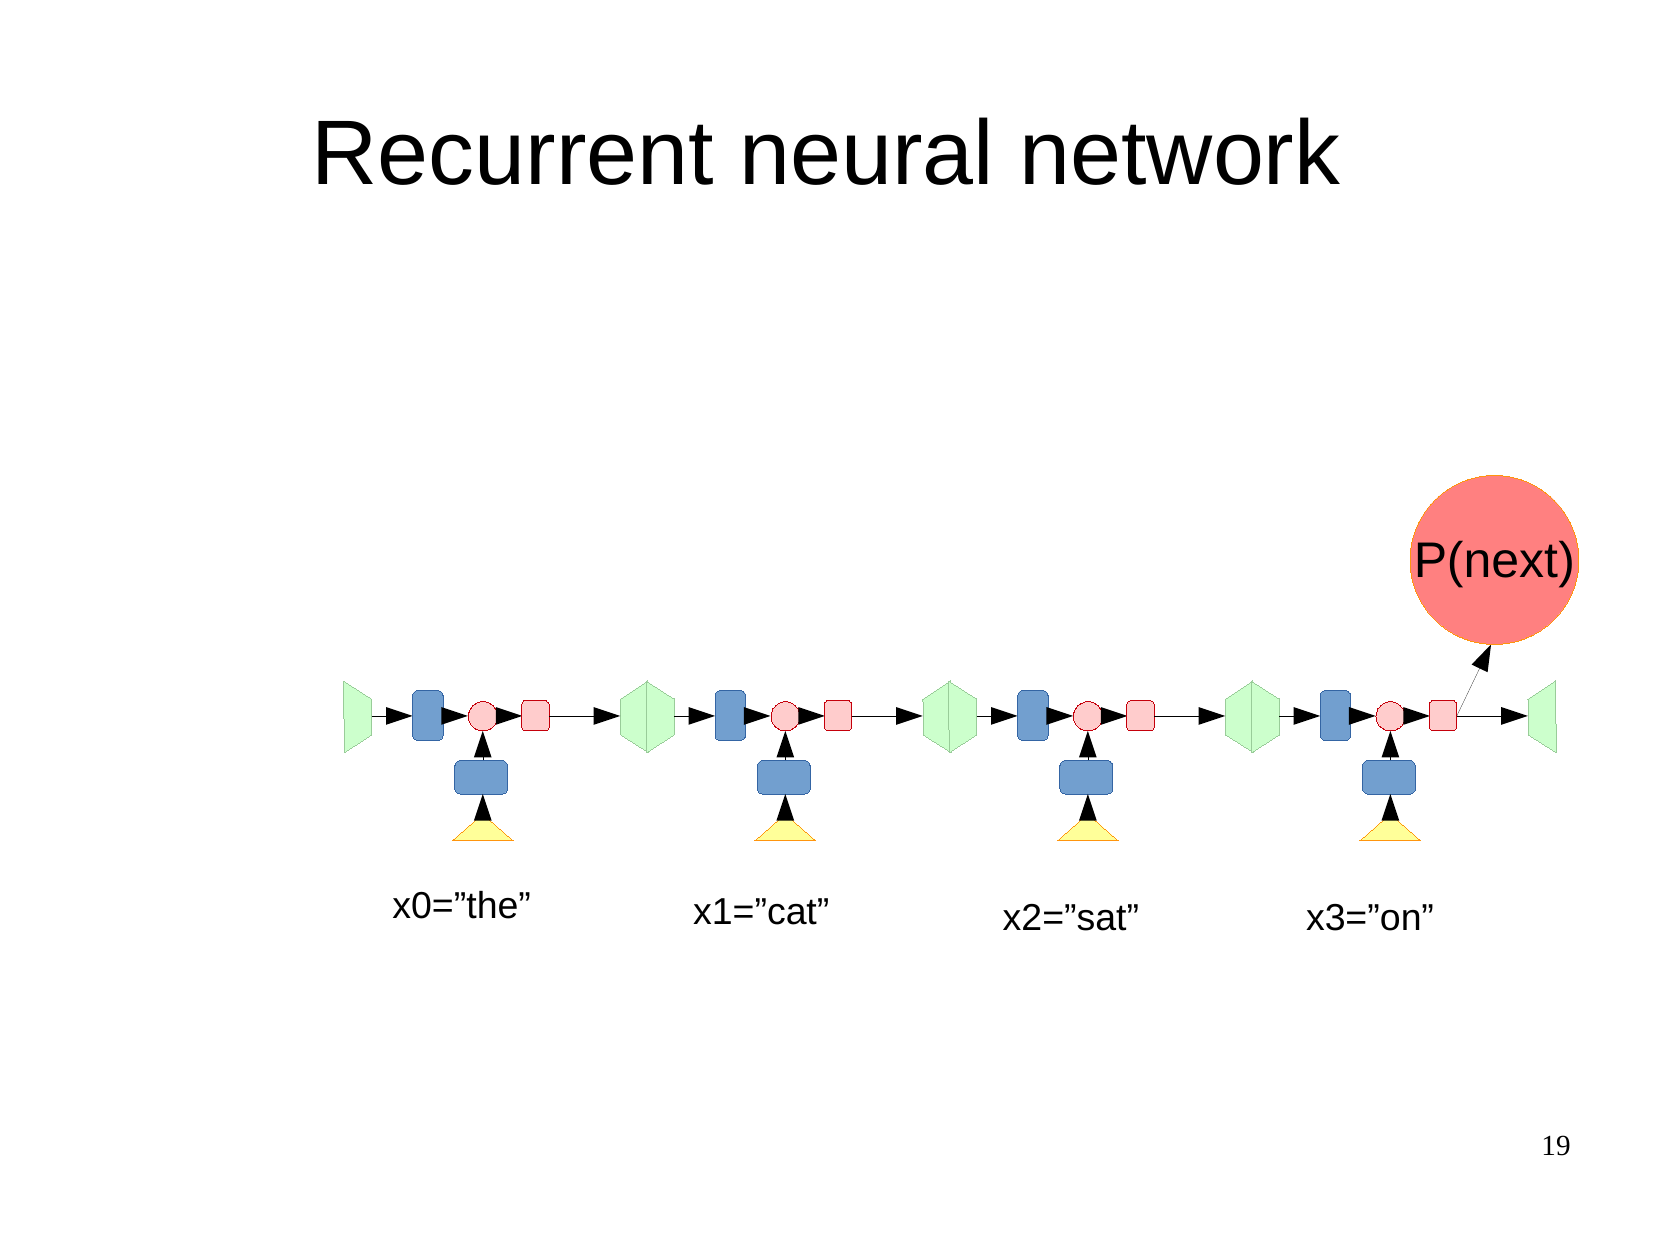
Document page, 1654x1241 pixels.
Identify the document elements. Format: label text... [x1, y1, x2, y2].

text_box x0=”the” [377, 877, 563, 934]
text_box [922, 680, 977, 753]
text_box P(next) [1410, 475, 1579, 645]
text_box [1059, 760, 1113, 795]
text_box x1=”cat” [678, 883, 862, 940]
text_box [1362, 760, 1416, 795]
text_box [620, 680, 675, 753]
text_box [454, 760, 508, 795]
text_box [452, 821, 514, 841]
text_box x3=”on” [1291, 888, 1466, 946]
text_box [771, 701, 798, 731]
text_box [1073, 701, 1100, 731]
text_box [412, 690, 444, 741]
title Recurrent neural network [82, 49, 1571, 257]
text_box [521, 700, 550, 731]
text_box [715, 690, 746, 741]
text_box [1375, 701, 1403, 731]
text_box [757, 760, 811, 795]
text_box [1527, 680, 1557, 753]
text_box [1320, 690, 1351, 741]
text_box [1359, 821, 1421, 841]
text_box x2=”sat” [987, 888, 1171, 946]
text_box [754, 821, 816, 841]
text_box [1225, 680, 1280, 753]
text_box [1429, 700, 1457, 731]
text_box [1057, 821, 1119, 841]
text_box [468, 701, 495, 731]
text_box [343, 681, 372, 753]
text_box [1126, 700, 1155, 731]
text_box [824, 700, 852, 731]
text_box [1017, 690, 1049, 741]
